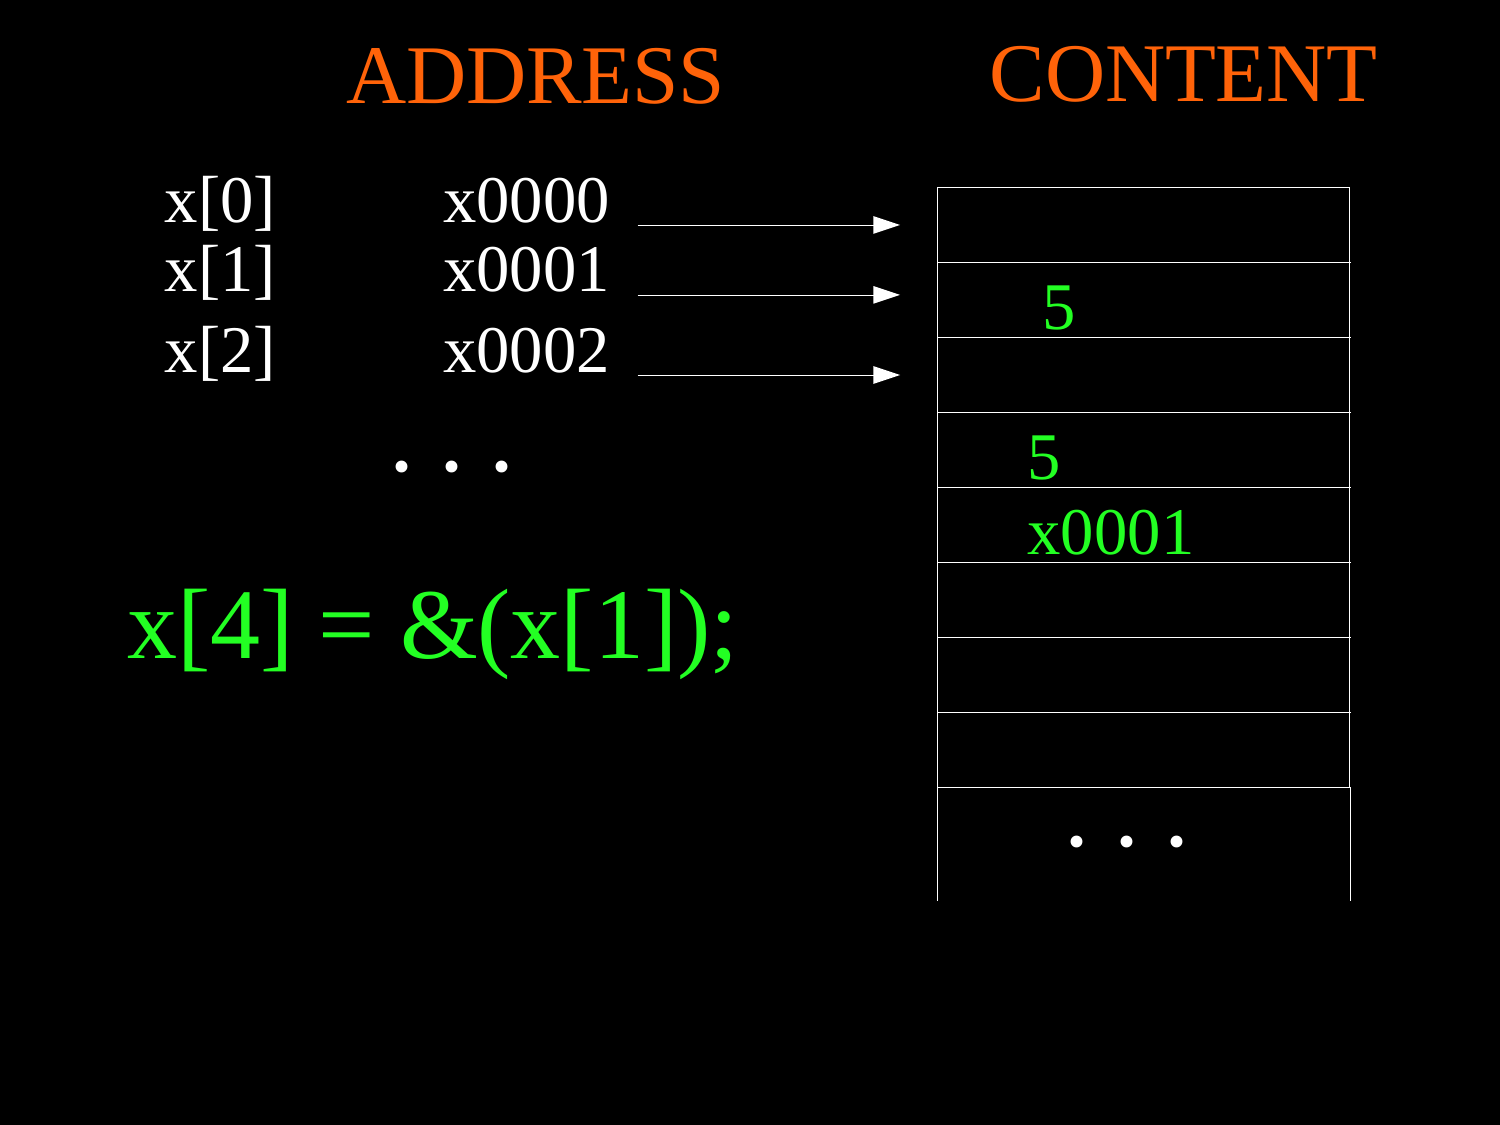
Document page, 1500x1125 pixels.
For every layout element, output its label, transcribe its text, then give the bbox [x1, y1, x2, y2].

text_box x[2] x0002 [150, 305, 638, 395]
text_box 5 [1027, 262, 1500, 352]
text_box x0001 [1012, 487, 1500, 577]
text_box 5 [1012, 412, 1500, 487]
text_box . . . [1050, 750, 1238, 876]
text_box CONTENT [975, 20, 1500, 128]
text_box . . . [375, 375, 563, 501]
text_box ADDRESS [331, 22, 782, 130]
text_box x[1] x0001 [150, 224, 638, 305]
text_box x[0] x0000 [150, 155, 638, 224]
text_box x[4] = &(x[1]); [112, 562, 826, 699]
